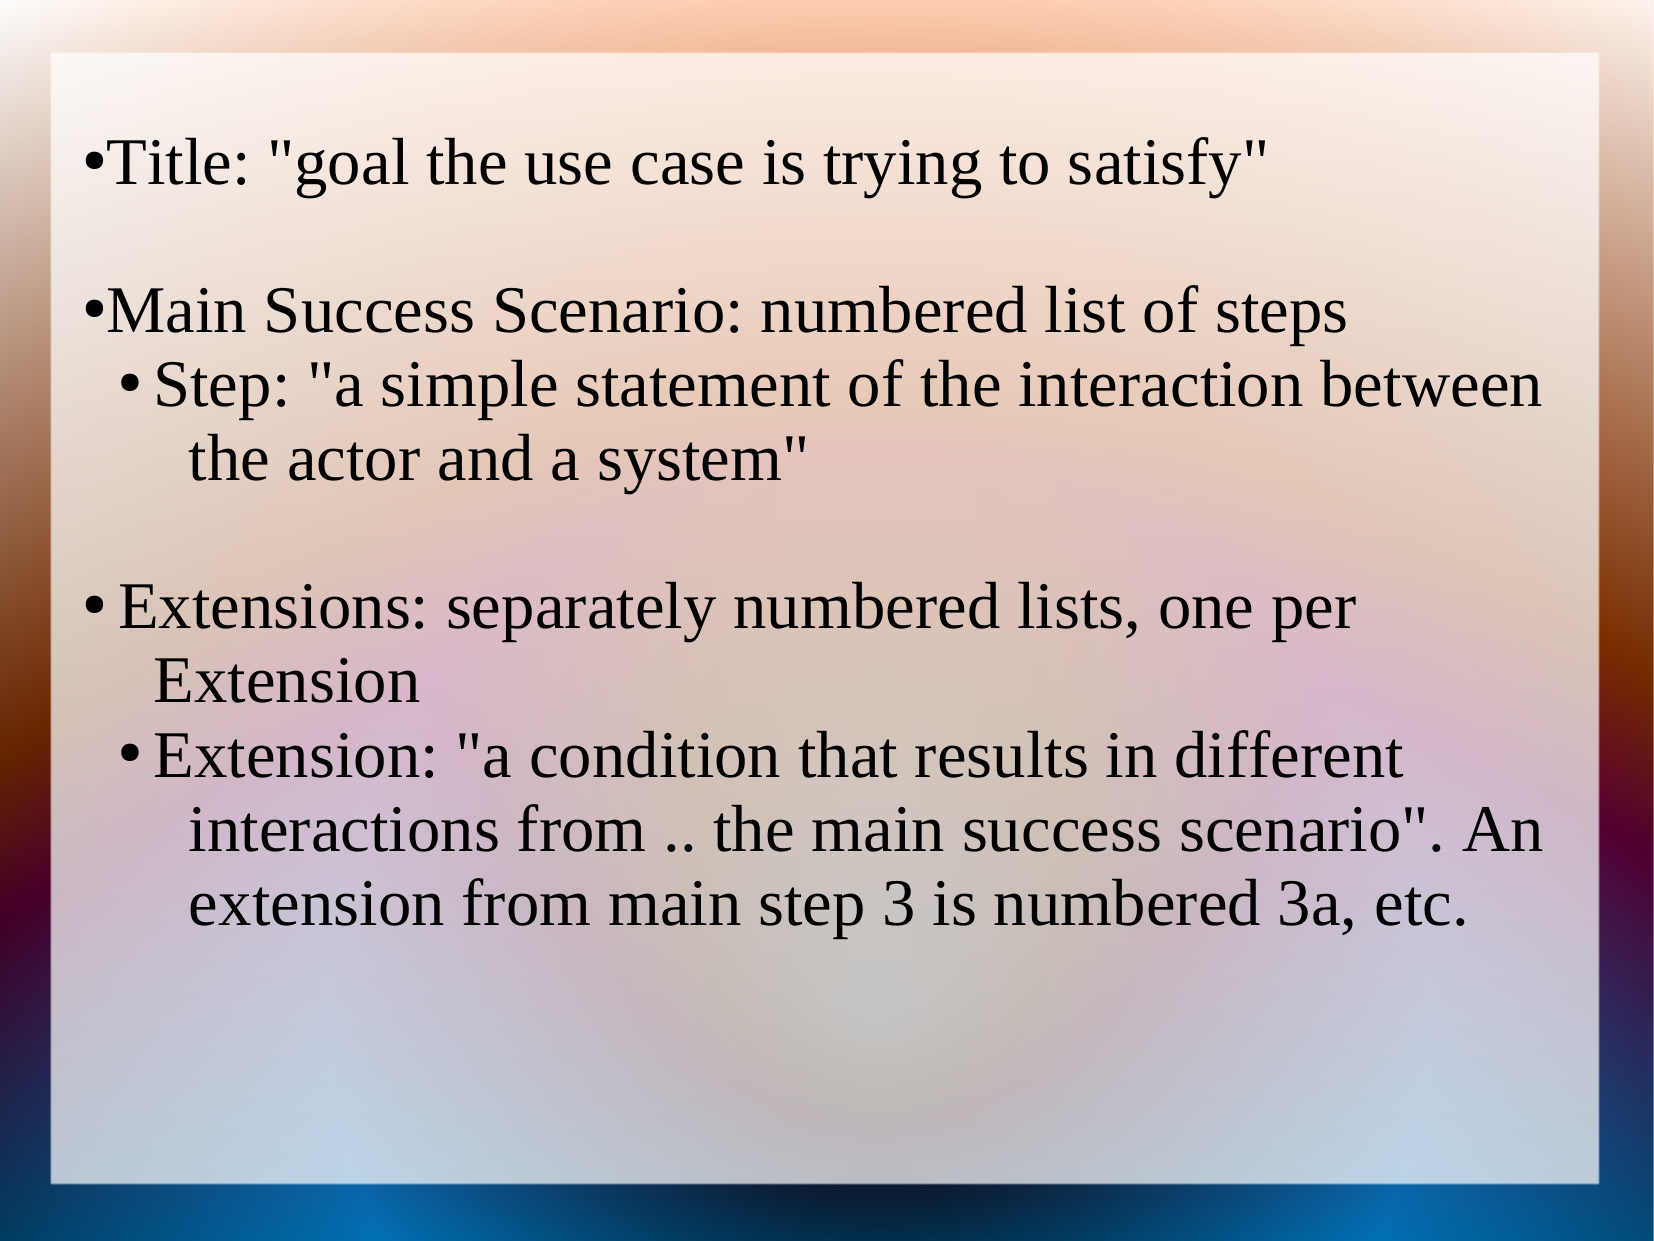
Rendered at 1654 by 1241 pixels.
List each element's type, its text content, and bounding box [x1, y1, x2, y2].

subtitle Title: "goal the use case is trying to satisfy" Main Success Scenario: numbered list of steps Step: "a simple statement of the interaction between the actor and a system" Extensions: separately numbered lists, one per Extension Extension: "a condition that results in different interactions from .. the main success scenario". An extension from main step 3 is numbered 3a, etc. [82, 55, 1571, 1010]
picture [0, 0, 1654, 1241]
